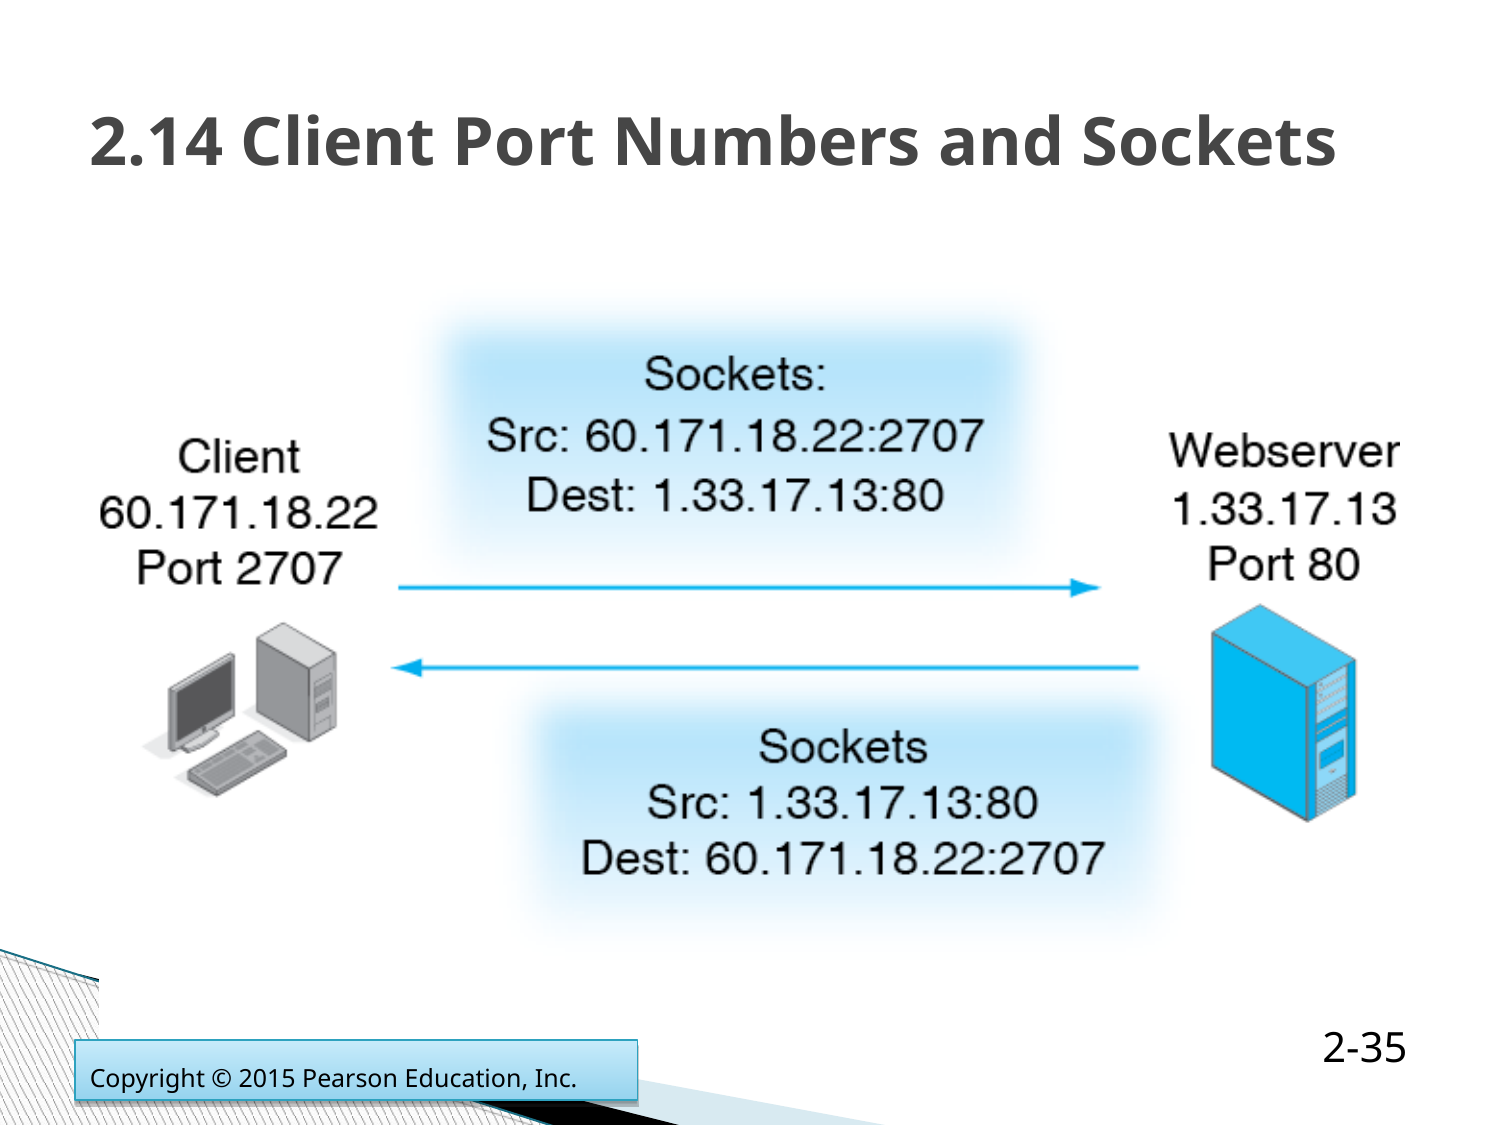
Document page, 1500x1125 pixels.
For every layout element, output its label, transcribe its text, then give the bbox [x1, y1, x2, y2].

footer Copyright © 2015 Pearson Education, Inc. [75, 1040, 638, 1100]
picture [0, 187, 1400, 1125]
slide_number 2-<number> [1275, 1025, 1423, 1085]
title 2.14 Client Port Numbers and Sockets [75, 45, 1425, 233]
